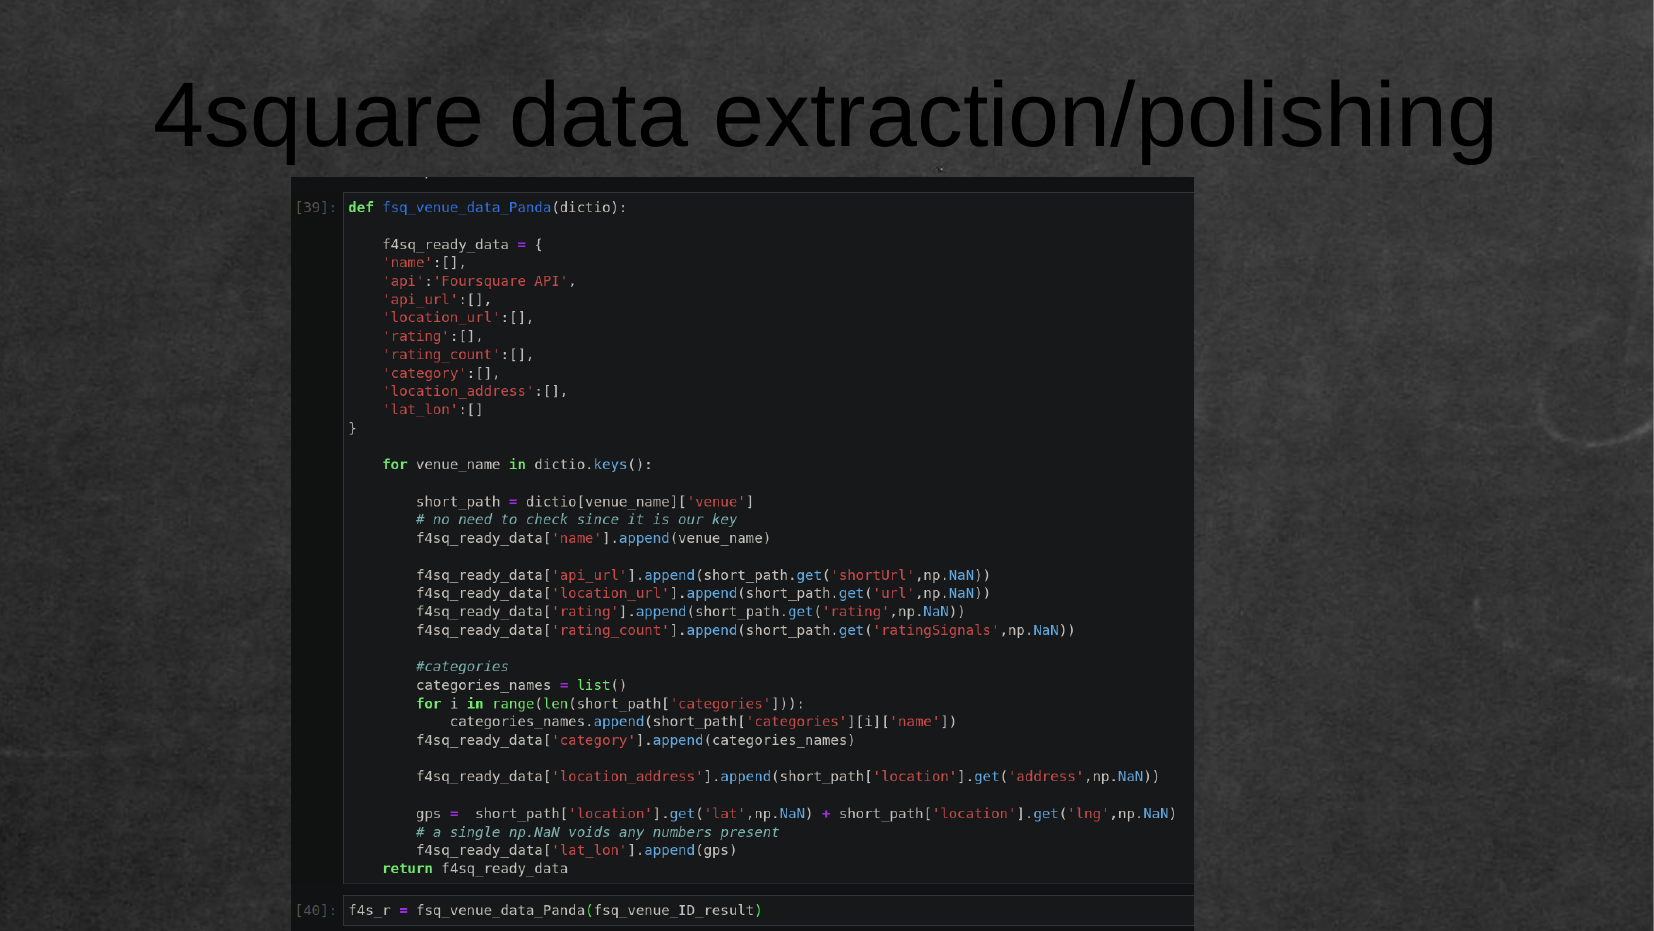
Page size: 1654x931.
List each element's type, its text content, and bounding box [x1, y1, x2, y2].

picture [0, 0, 1654, 931]
title 4square data extraction/polishing [82, 37, 1571, 193]
